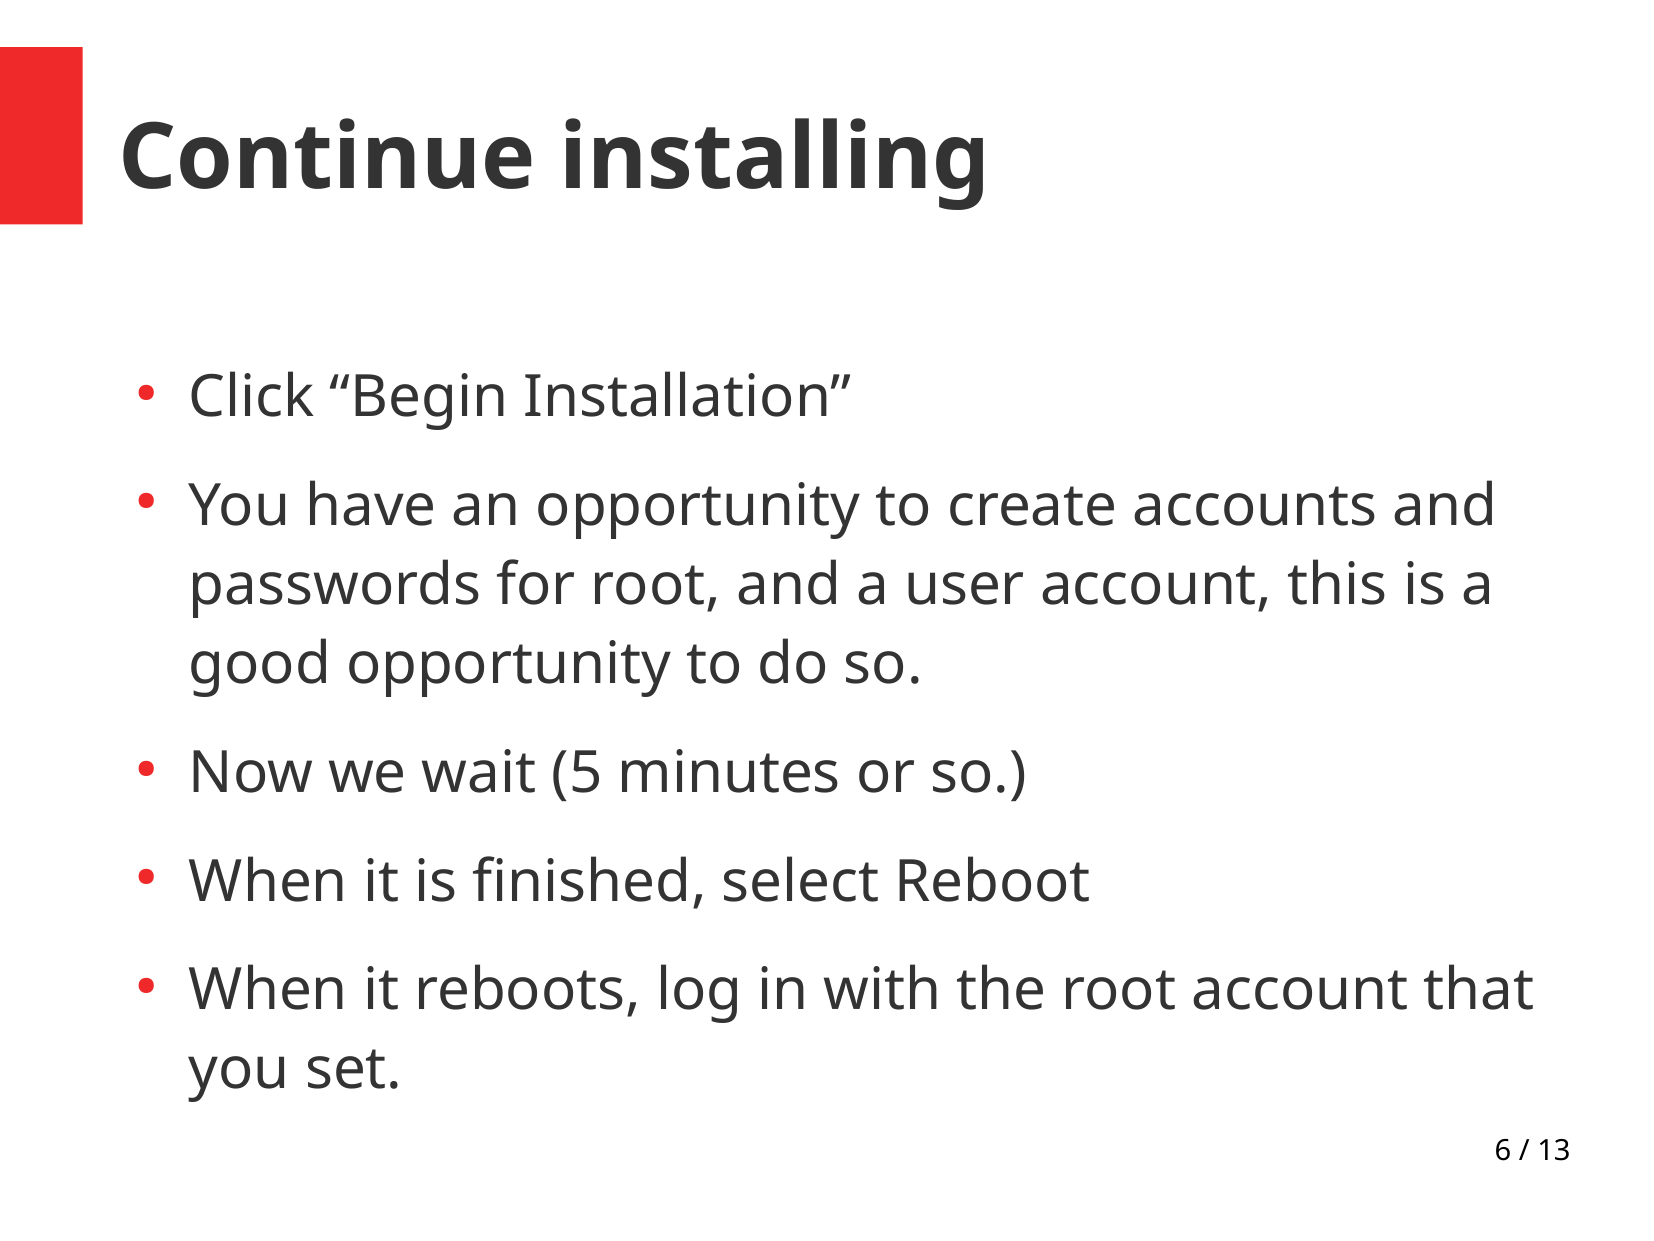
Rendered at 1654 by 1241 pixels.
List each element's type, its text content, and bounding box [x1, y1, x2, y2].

list Click “Begin Installation” You have an opportunity to create accounts and passwords for root, and a user account, this is a good opportunity to do so. Now we wait (5 minutes or so.) When it is finished, select Reboot When it reboots, log in with the root account that you set. [118, 354, 1536, 1074]
title Continue installing [118, 49, 1571, 257]
